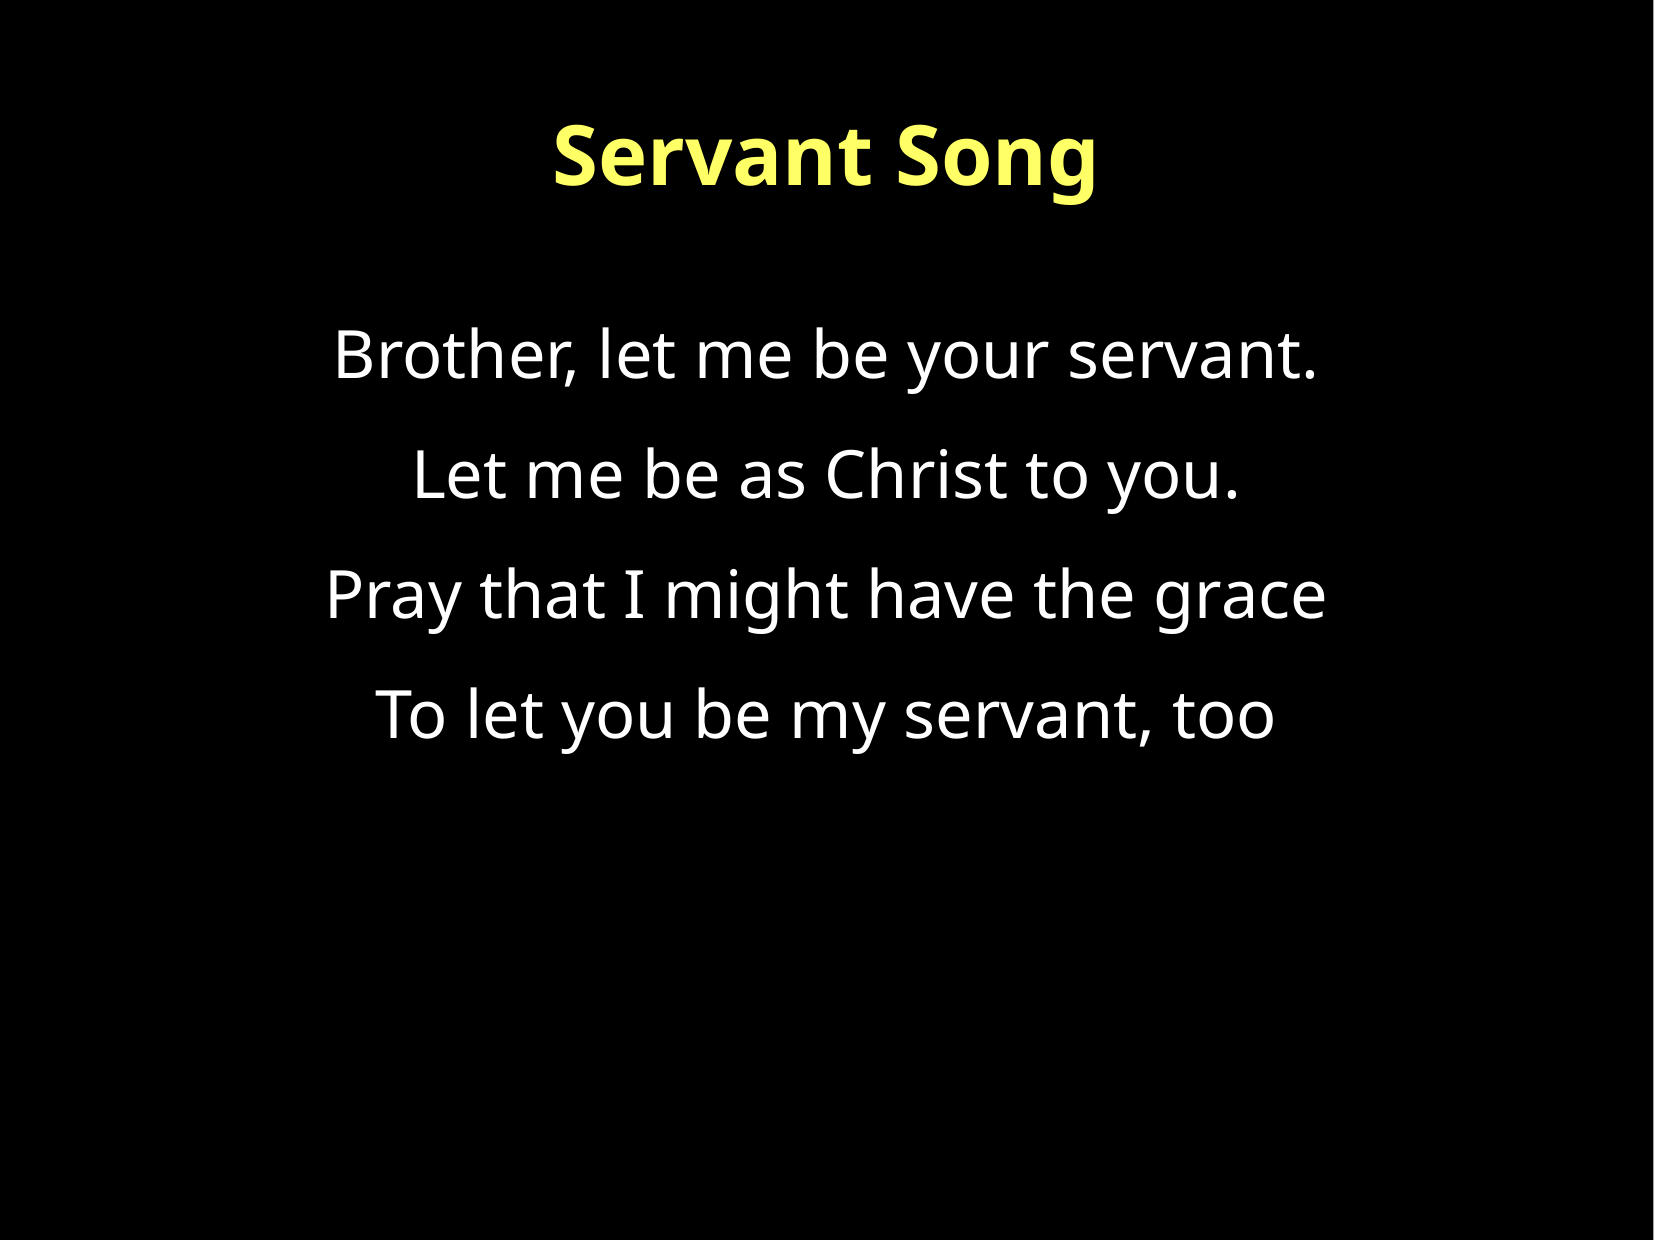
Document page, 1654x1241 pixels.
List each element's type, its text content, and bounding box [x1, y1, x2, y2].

list Brother, let me be your servant. Let me be as Christ to you. Pray that I might have the grace To let you be my servant, too [0, 307, 1654, 1229]
title Servant Song [0, 49, 1654, 257]
